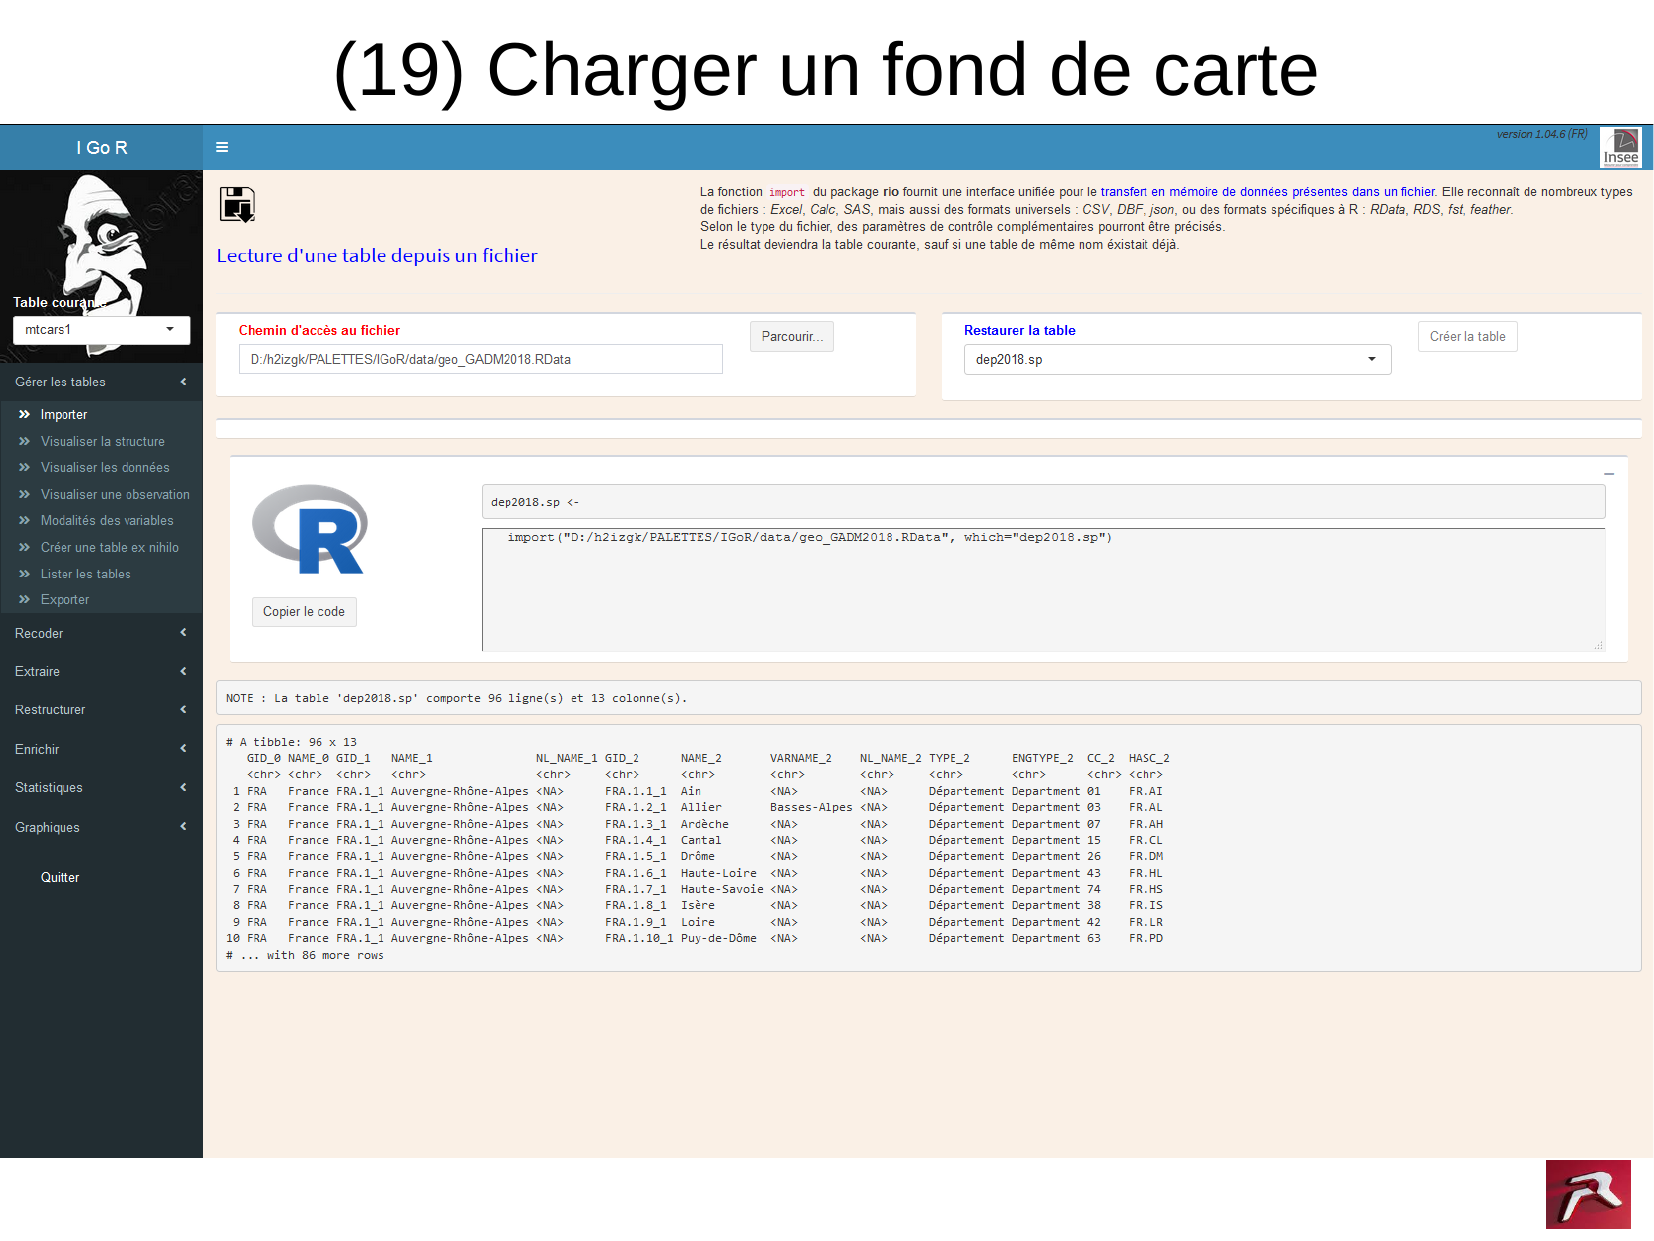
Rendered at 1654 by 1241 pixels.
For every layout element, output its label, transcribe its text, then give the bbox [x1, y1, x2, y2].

picture [1546, 1160, 1631, 1229]
picture [0, 124, 1654, 1158]
title (19) Charger un fond de carte [82, 27, 1571, 112]
